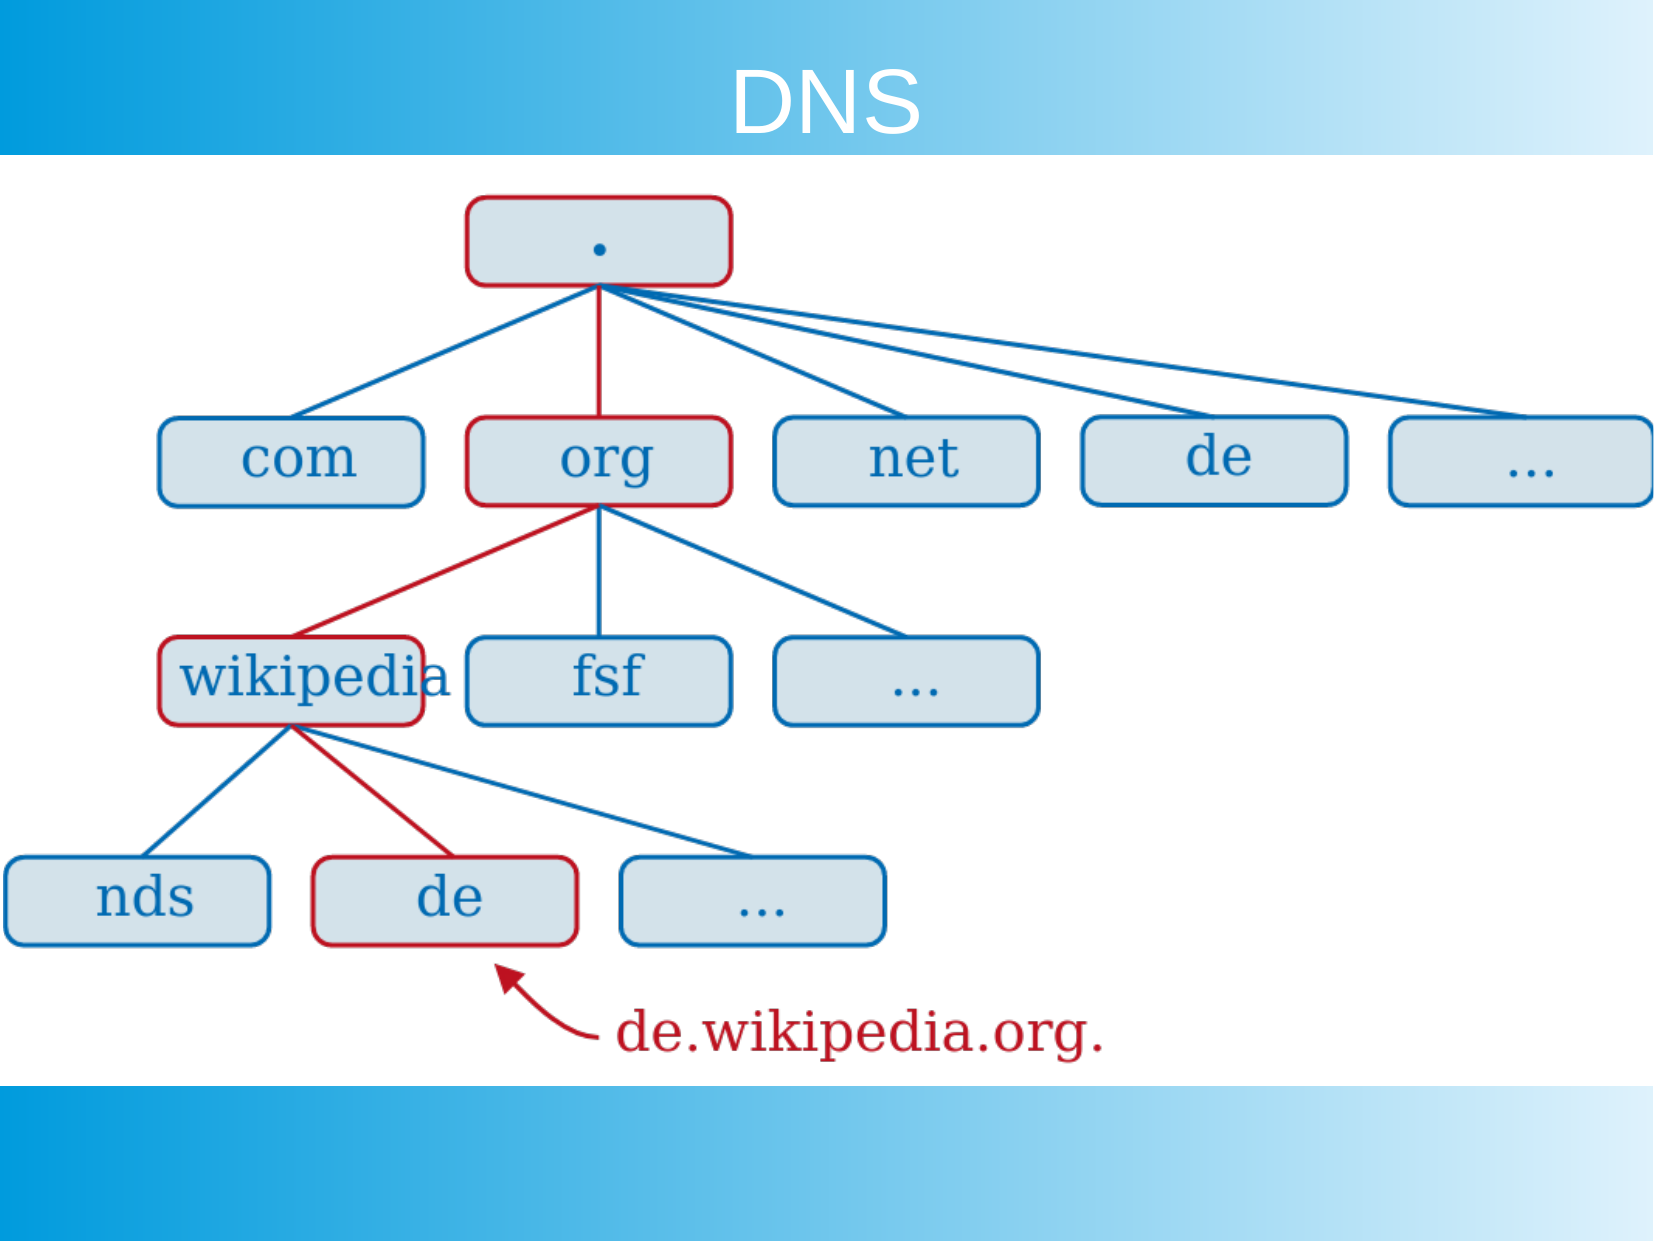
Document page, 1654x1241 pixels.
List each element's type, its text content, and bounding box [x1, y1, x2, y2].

picture [3, 177, 1654, 1065]
title DNS [82, 49, 1571, 155]
